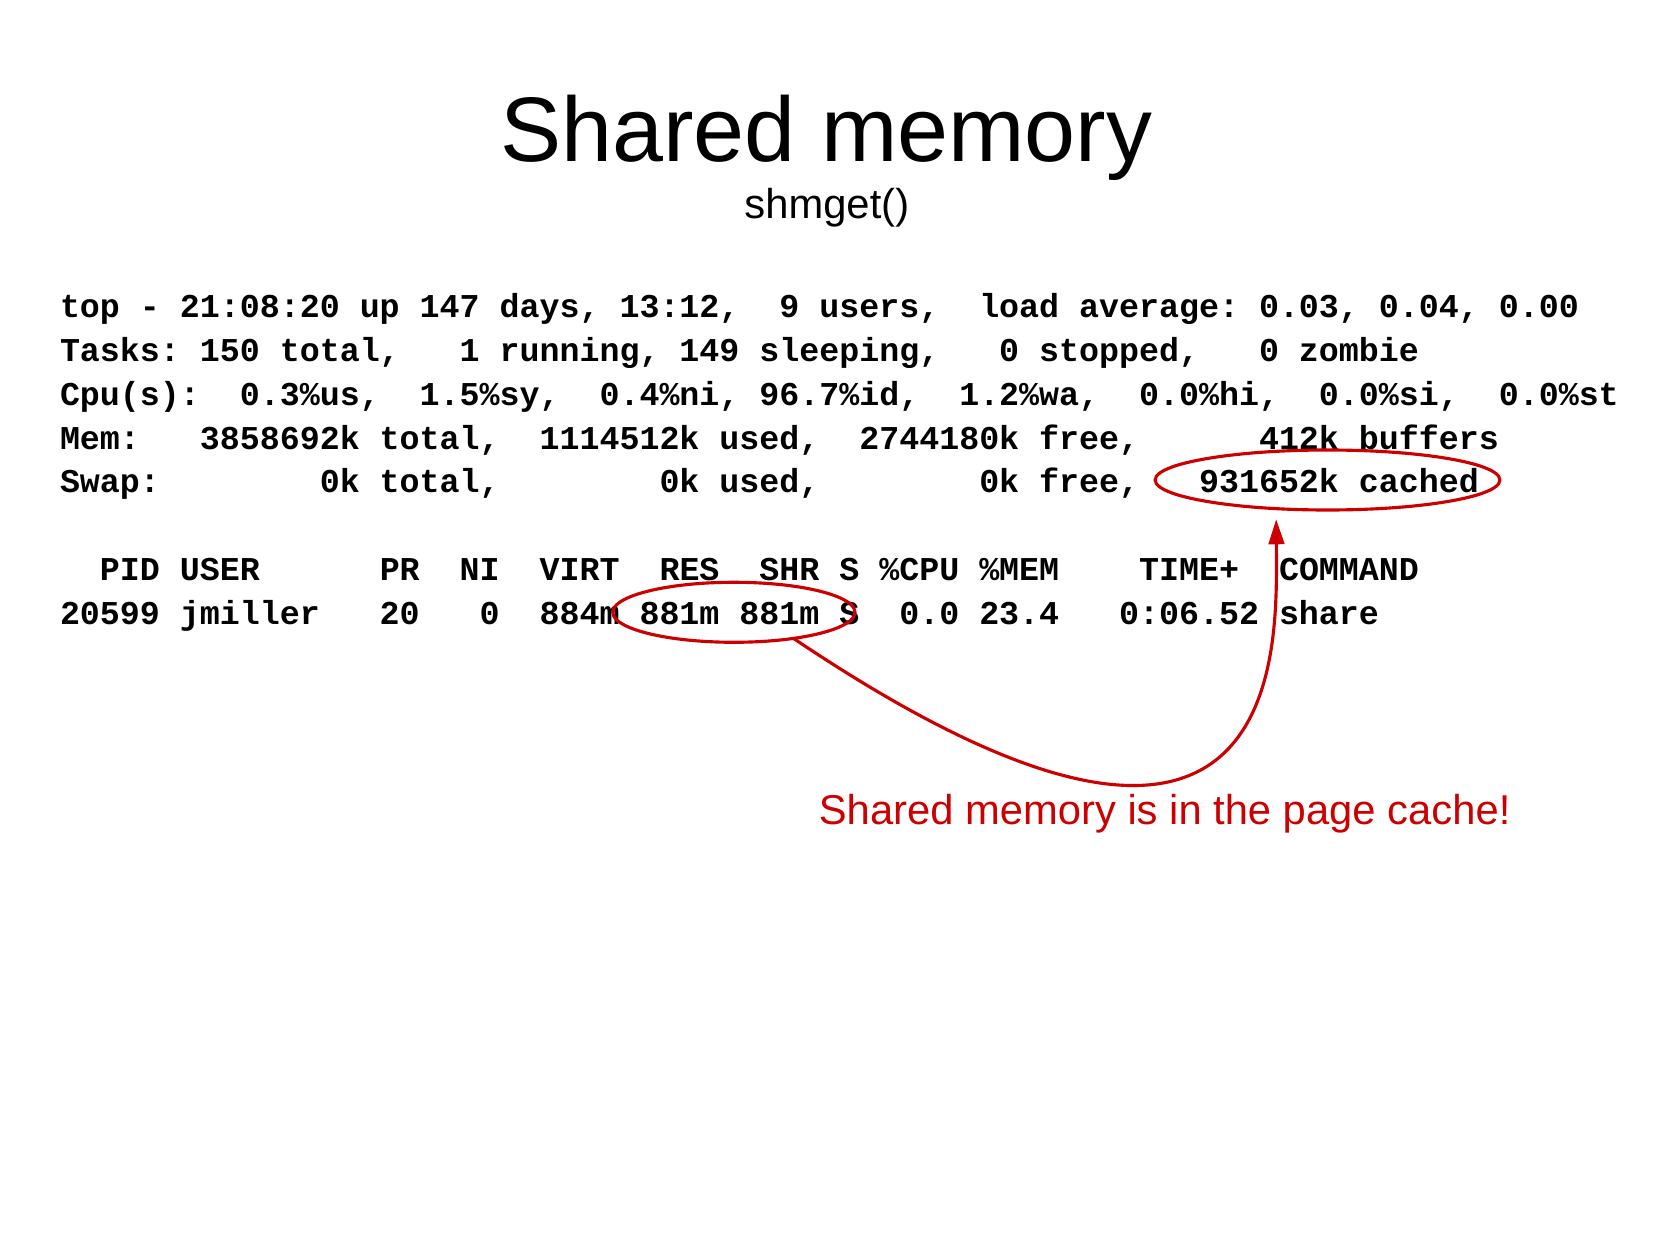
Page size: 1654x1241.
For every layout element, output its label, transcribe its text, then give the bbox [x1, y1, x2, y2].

text_box Shared memory is in the page cache! [804, 779, 1526, 842]
list top - 21:08:20 up 147 days, 13:12, 9 users, load average: 0.03, 0.04, 0.00 Tasks: 150 total, 1 running, 149 sleeping, 0 stopped, 0 zombie Cpu(s): 0.3%us, 1.5%sy, 0.4%ni, 96.7%id, 1.2%wa, 0.0%hi, 0.0%si, 0.0%st Mem: 3858692k total, 1114512k used, 2744180k free, 412k buffers Swap: 0k total, 0k used, 0k free, 931652k cached PID USER PR NI VIRT RES SHR S %CPU %MEM TIME+ COMMAND 20599 jmiller 20 0 884m 881m 881m S 0.0 23.4 0:06.52 share [615, 584, 853, 640]
list top - 21:08:20 up 147 days, 13:12, 9 users, load average: 0.03, 0.04, 0.00 Tasks: 150 total, 1 running, 149 sleeping, 0 stopped, 0 zombie Cpu(s): 0.3%us, 1.5%sy, 0.4%ni, 96.7%id, 1.2%wa, 0.0%hi, 0.0%si, 0.0%st Mem: 3858692k total, 1114512k used, 2744180k free, 412k buffers Swap: 0k total, 0k used, 0k free, 931652k cached PID USER PR NI VIRT RES SHR S %CPU %MEM TIME+ COMMAND 20599 jmiller 20 0 884m 881m 881m S 0.0 23.4 0:06.52 share [60, 290, 1636, 681]
title Shared memory shmget() [82, 49, 1571, 257]
